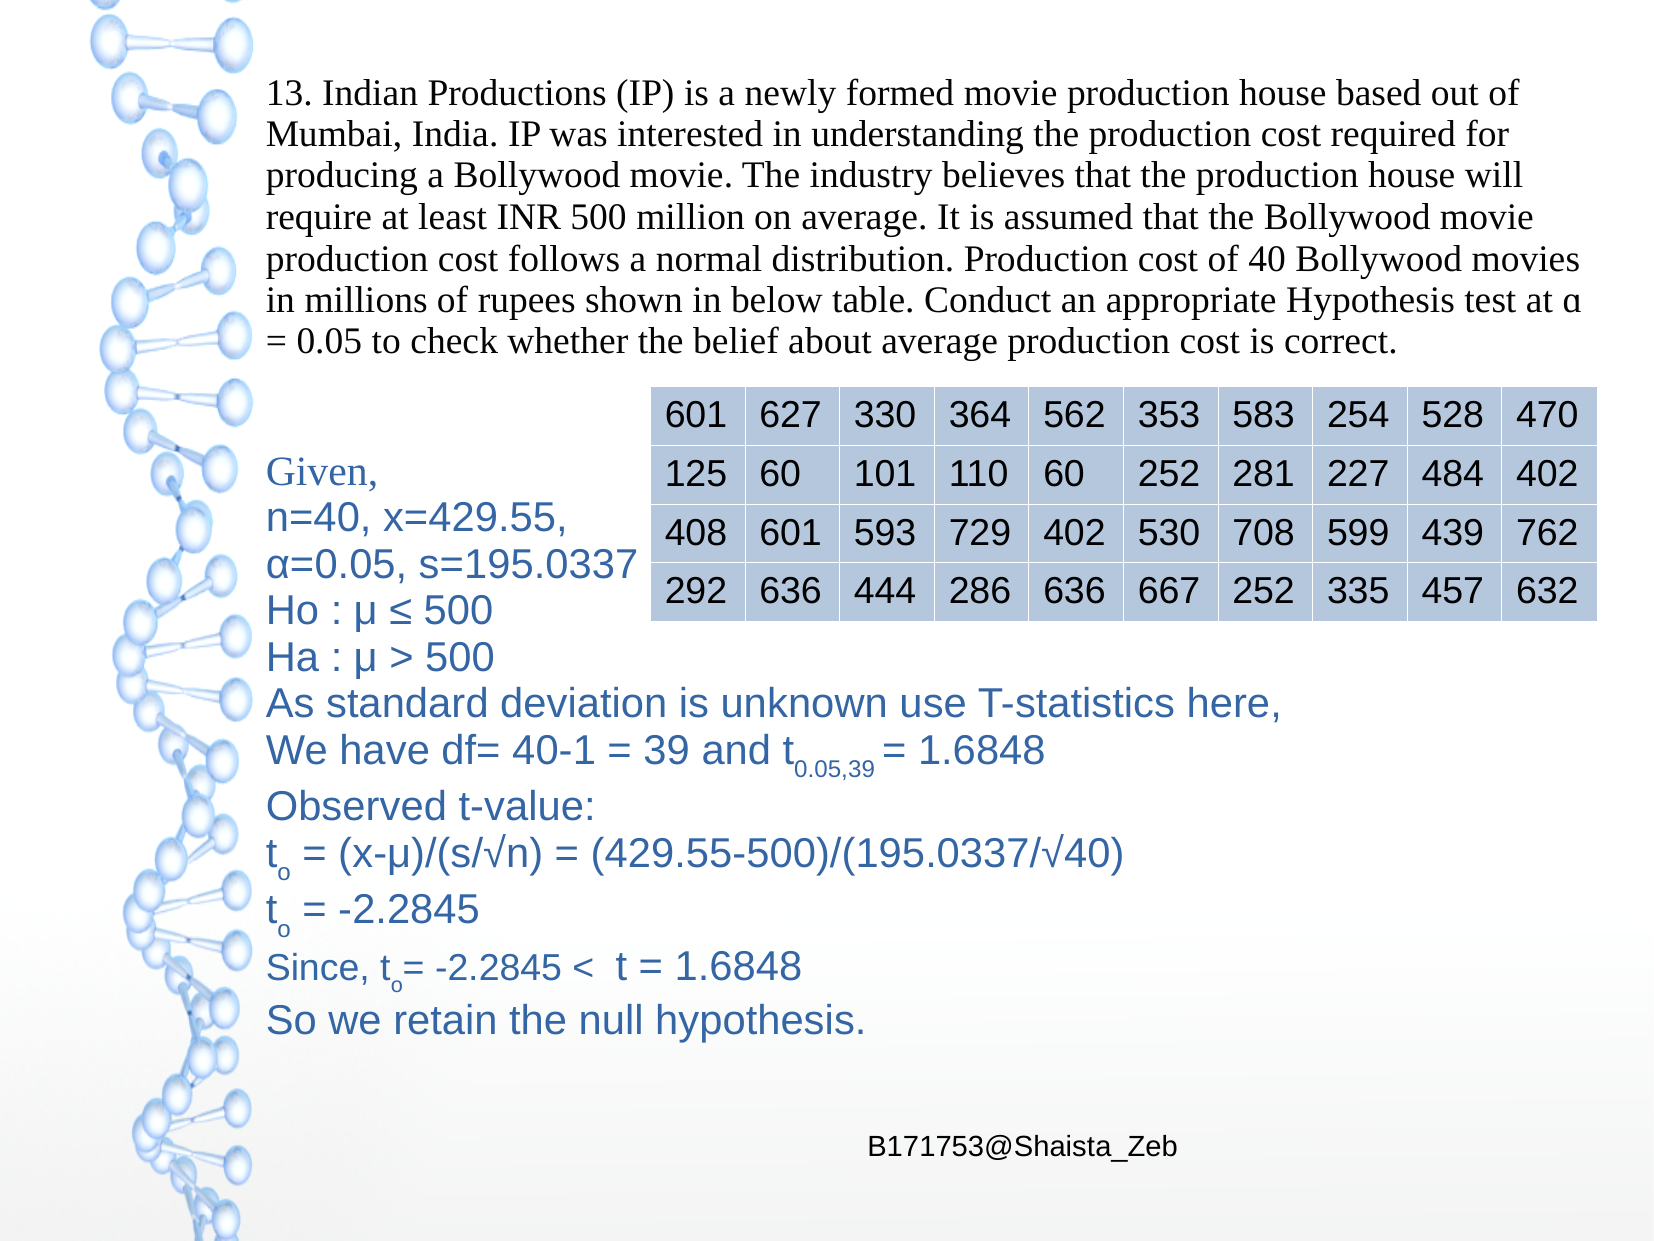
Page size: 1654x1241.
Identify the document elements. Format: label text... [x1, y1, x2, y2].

table_cell 593 [840, 505, 934, 562]
table_cell 762 [1502, 505, 1597, 562]
table_cell 60 [1029, 446, 1123, 504]
table_cell 281 [1219, 446, 1312, 504]
table_header 353 [1124, 387, 1218, 445]
table_cell 402 [1029, 505, 1123, 562]
table_header 254 [1313, 387, 1407, 445]
table_cell 632 [1502, 563, 1597, 621]
table_cell 227 [1313, 446, 1407, 504]
table_cell 667 [1124, 563, 1218, 621]
table_cell 729 [935, 505, 1028, 562]
picture [0, 0, 1654, 1241]
table_cell 530 [1124, 505, 1218, 562]
table_cell 457 [1408, 563, 1501, 621]
table_cell 252 [1124, 446, 1218, 504]
table_cell 101 [840, 446, 934, 504]
subtitle Given, n=40, x=429.55, α=0.05, s=195.0337 Ho : μ ≤ 500 Ha : μ > 500 As standard deviation is unknown use T-statistics here, We have df= 40-1 = 39 and t0.05,39 = 1.6848 Observed t-value: to = (x-μ)/(s/√n) = (429.55-500)/(195.0337/√40) to = -2.2845 Since, to= -2.2845 < t = 1.6848 So we retain the null hypothesis. [265, 401, 1595, 1206]
table_cell 408 [651, 505, 745, 562]
table_cell 484 [1408, 446, 1501, 504]
table_cell 402 [1502, 446, 1597, 504]
table_cell 292 [651, 563, 745, 621]
table_cell 252 [1219, 563, 1312, 621]
table_header 364 [935, 387, 1028, 445]
table_cell 286 [935, 563, 1028, 621]
table_header 562 [1029, 387, 1123, 445]
table_cell 444 [840, 563, 934, 621]
table_cell 125 [651, 446, 745, 504]
table_cell 599 [1313, 505, 1407, 562]
title 13. Indian Productions (IP) is a newly formed movie production house based out of Mumbai, India. IP was interested in understanding the production cost required for producing a Bollywood movie. The industry believes that the production house will require at least INR 500 million on average. It is assumed that the Bollywood movie production cost follows a normal distribution. Production cost of 40 Bollywood movies in millions of rupees shown in below table. Conduct an appropriate Hypothesis test at ɑ = 0.05 to check whether the belief about average production cost is correct. [265, 47, 1595, 387]
table_header 601 [651, 387, 745, 445]
table_cell 636 [1029, 563, 1123, 621]
table_cell 439 [1408, 505, 1501, 562]
table_cell 60 [746, 446, 839, 504]
table_header 528 [1408, 387, 1501, 445]
table_cell 601 [746, 505, 839, 562]
table_header 470 [1502, 387, 1597, 445]
table_cell 110 [935, 446, 1028, 504]
table_header 627 [746, 387, 839, 445]
table_cell 708 [1219, 505, 1312, 562]
table_header 583 [1219, 387, 1312, 445]
table_cell 335 [1313, 563, 1407, 621]
table_header 330 [840, 387, 934, 445]
table_cell 636 [746, 563, 839, 621]
